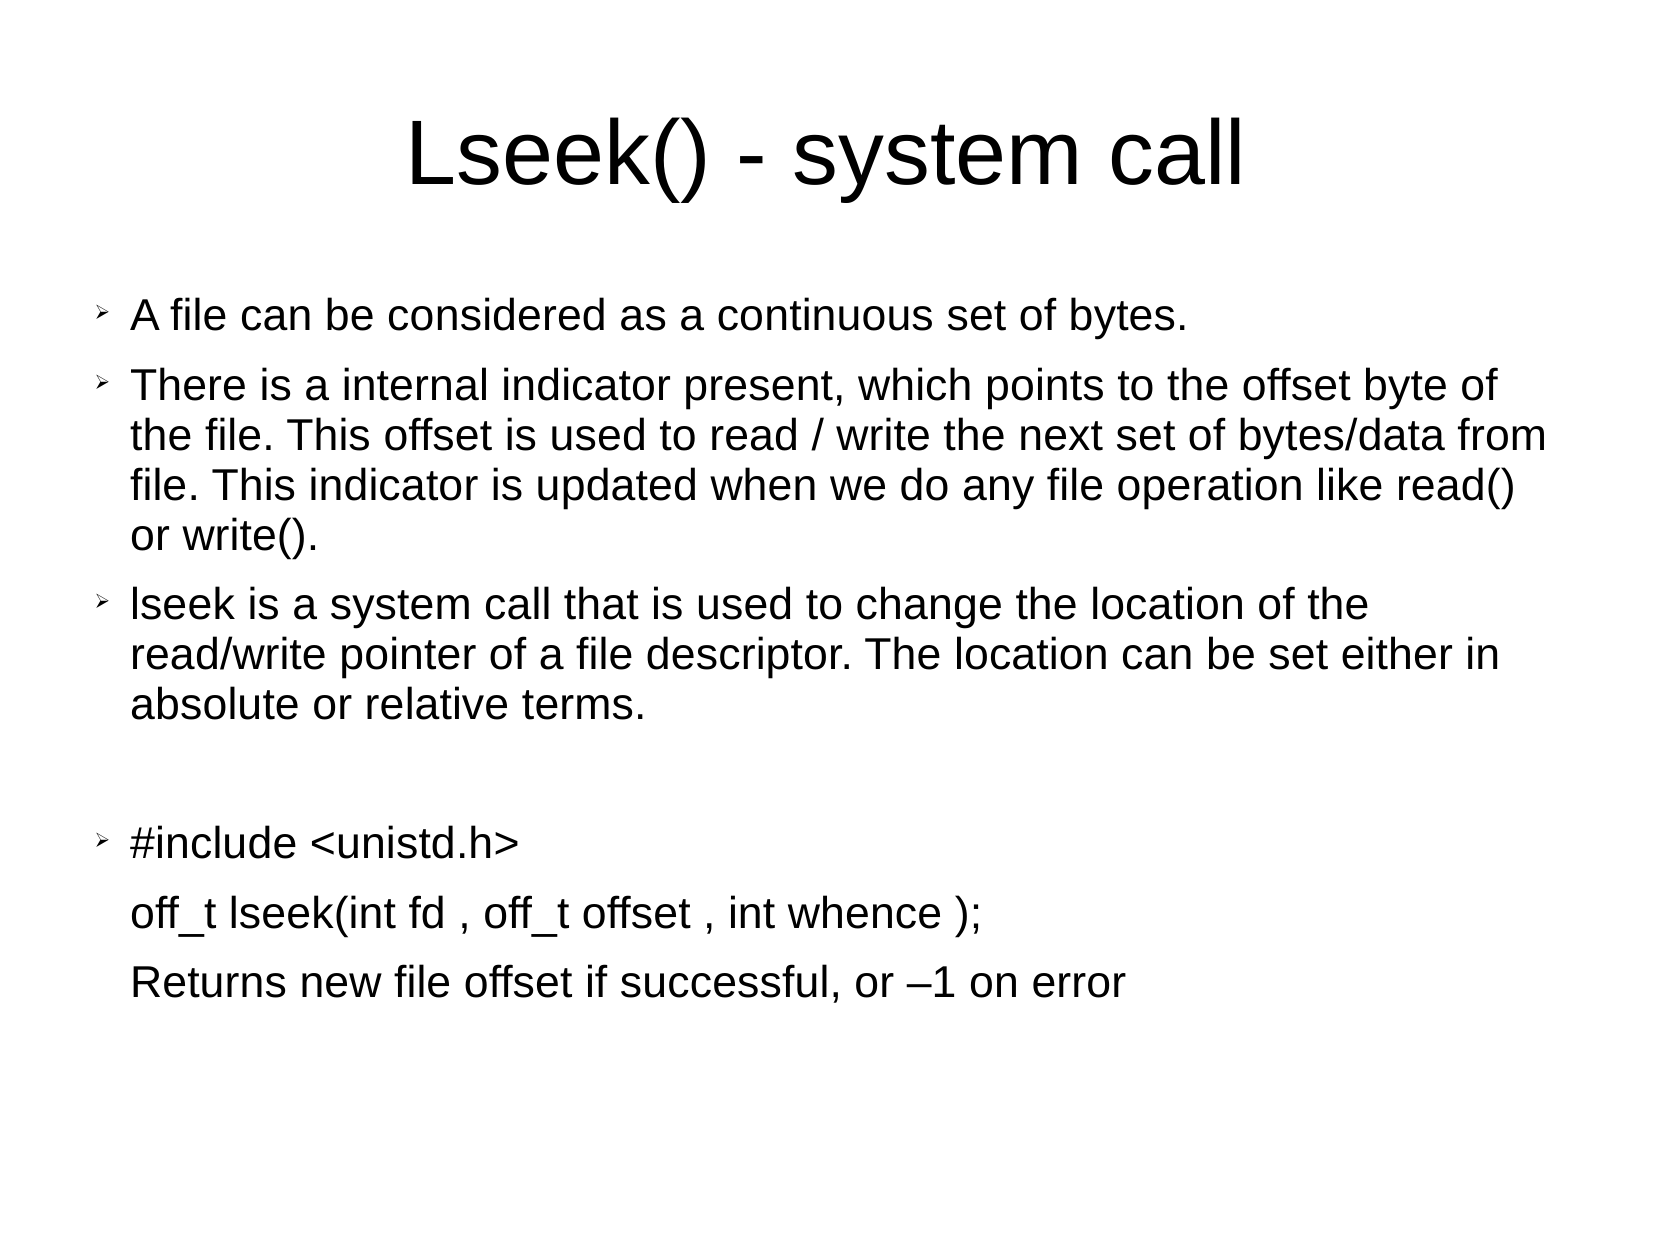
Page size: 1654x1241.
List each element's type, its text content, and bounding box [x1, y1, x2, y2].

list A file can be considered as a continuous set of bytes. There is a internal indicator present, which points to the offset byte of the file. This offset is used to read / write the next set of bytes/data from file. This indicator is updated when we do any file operation like read() or write(). lseek is a system call that is used to change the location of the read/write pointer of a file descriptor. The location can be set either in absolute or relative terms. #include <unistd.h> off_t lseek(int fd , off_t offset , int whence ); Returns new file offset if successful, or –1 on error [82, 290, 1571, 1010]
title Lseek() - system call [82, 49, 1571, 257]
